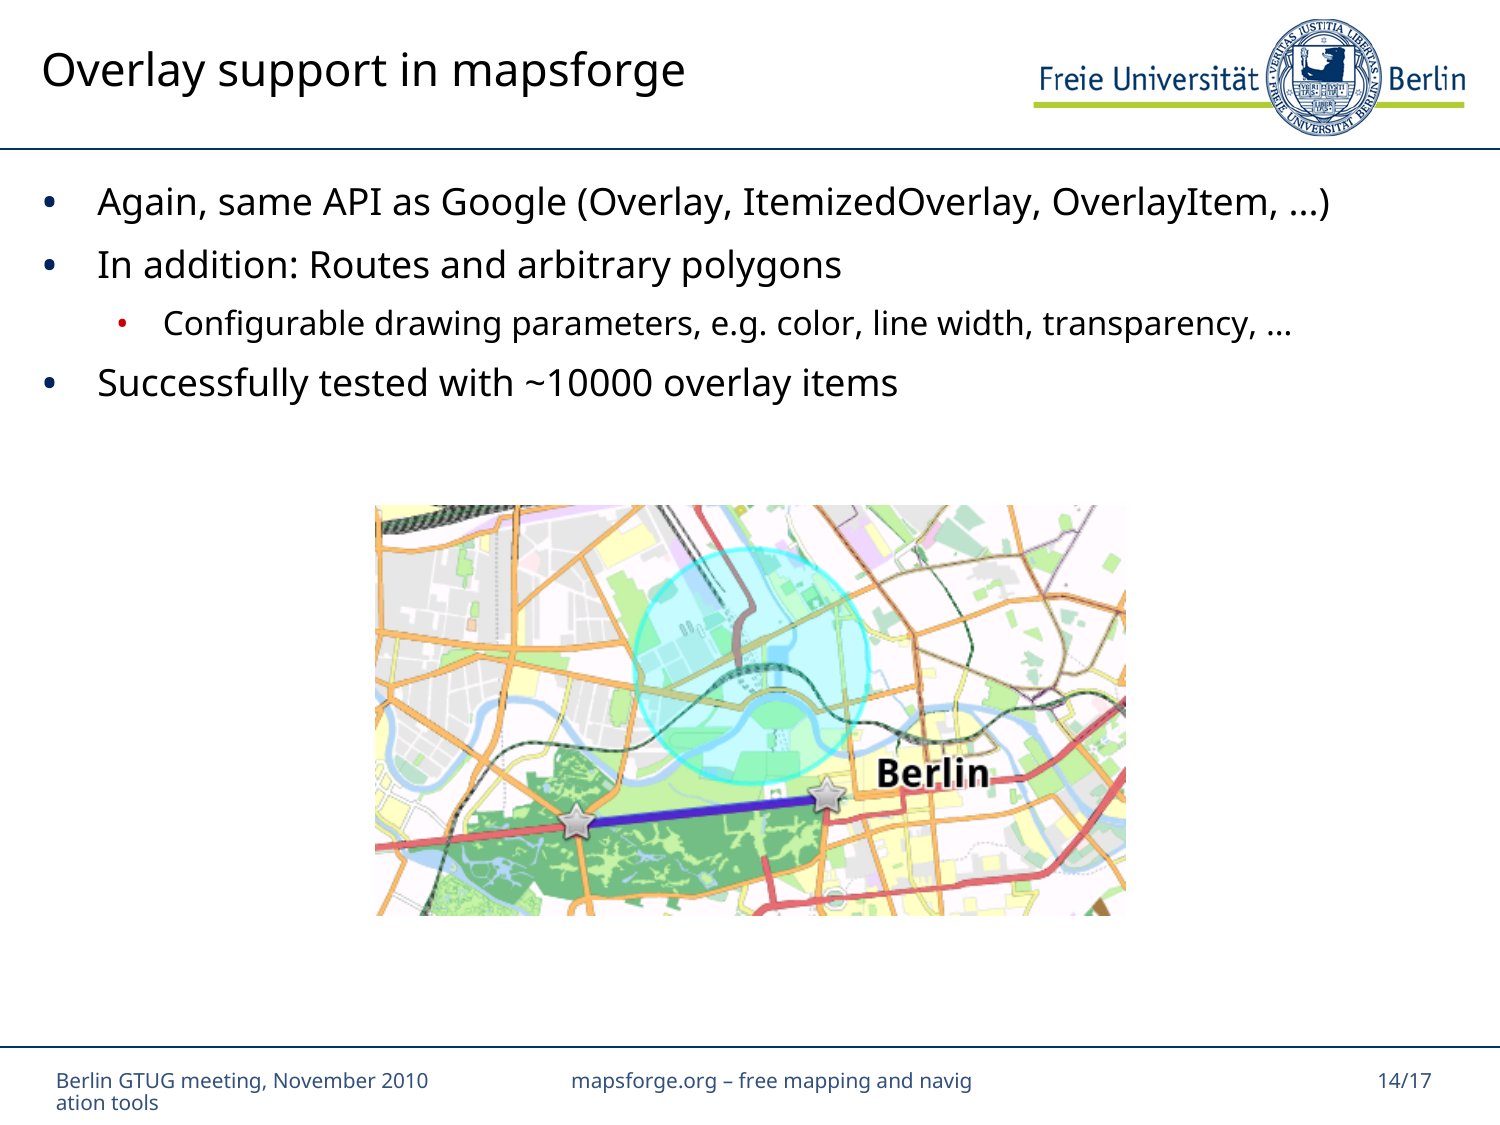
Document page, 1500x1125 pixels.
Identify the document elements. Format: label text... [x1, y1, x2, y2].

picture [375, 505, 1126, 916]
picture [1033, 19, 1470, 137]
list Again, same API as Google (Overlay, ItemizedOverlay, OverlayItem, ...) In addition: Routes and arbitrary polygons Configurable drawing parameters, e.g. color, line width, transparency, … Successfully tested with ~10000 overlay items [41, 175, 1447, 919]
title Overlay support in mapsforge [41, 0, 1016, 138]
